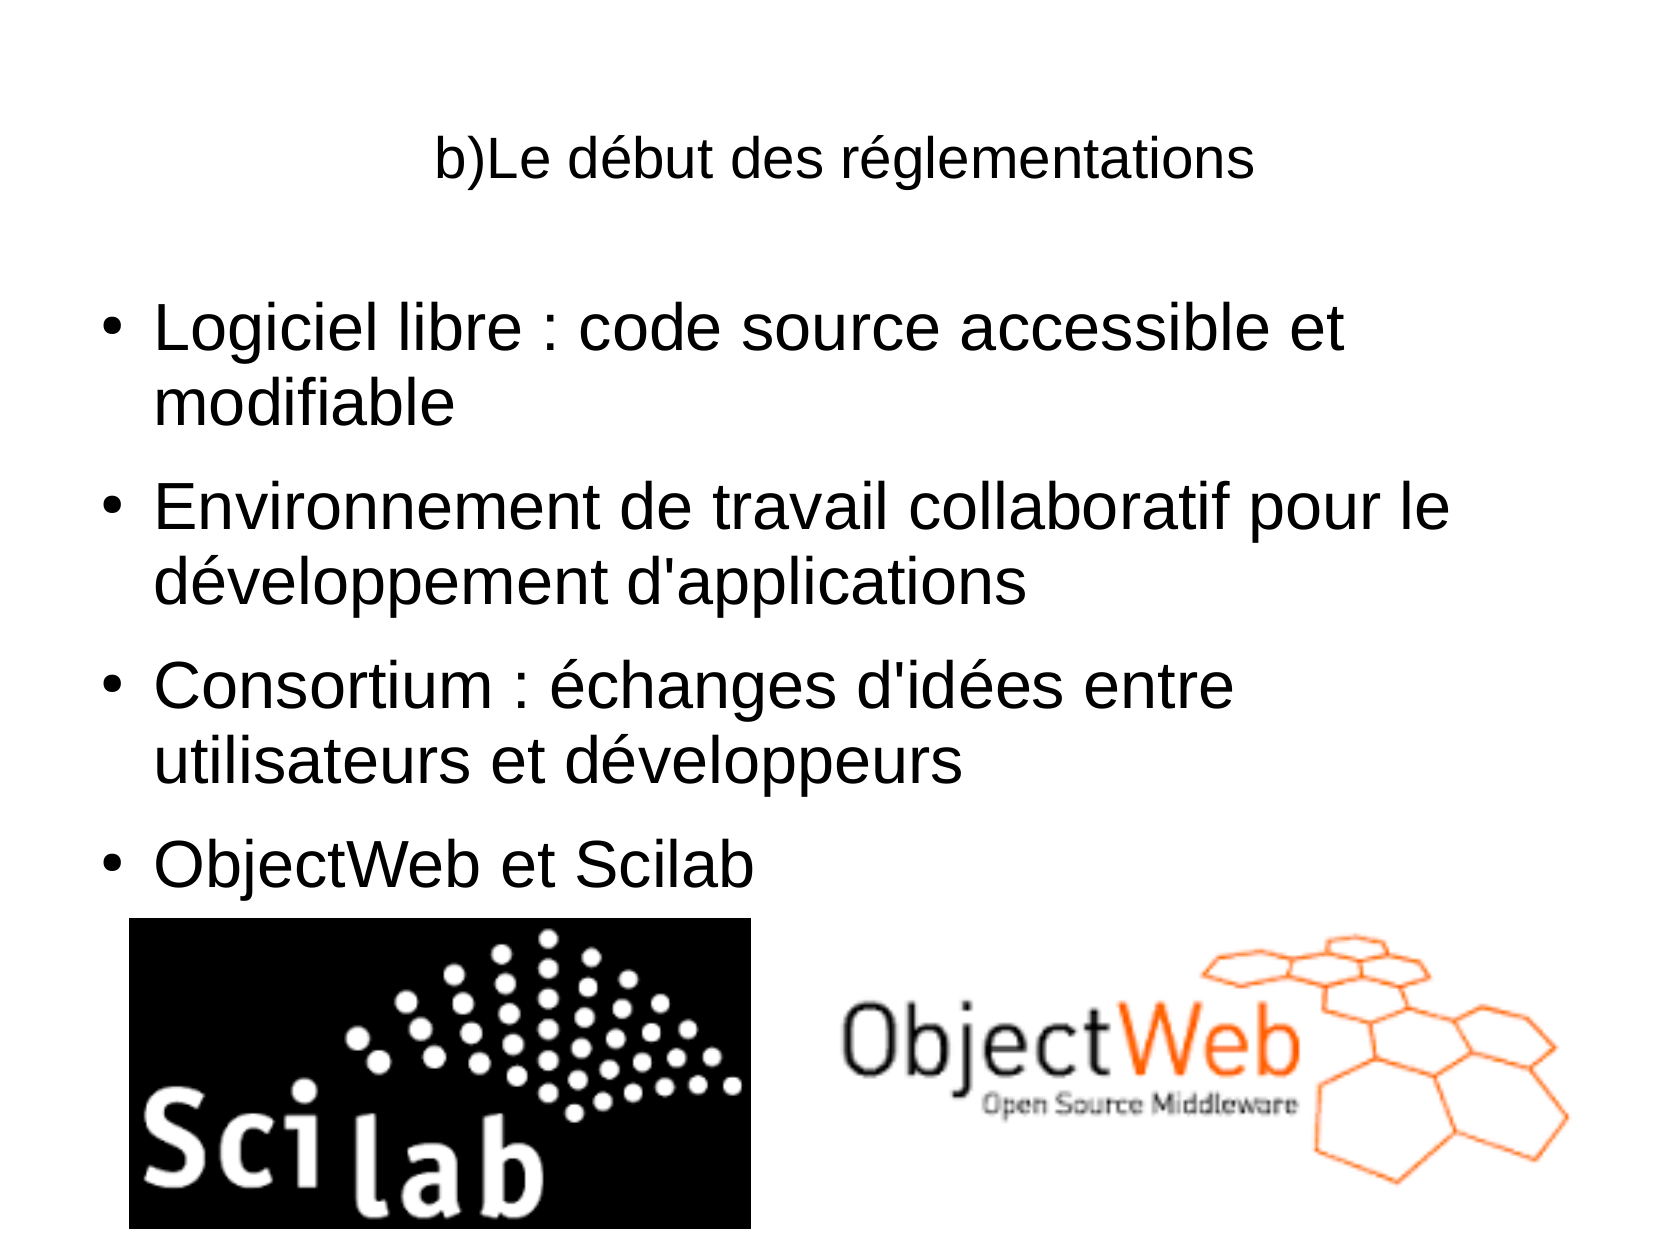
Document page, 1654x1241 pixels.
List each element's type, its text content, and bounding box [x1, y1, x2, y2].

list Logiciel libre : code source accessible et modifiable Environnement de travail collaboratif pour le développement d'applications Consortium : échanges d'idées entre utilisateurs et développeurs ObjectWeb et Scilab [82, 290, 1571, 1010]
picture [129, 918, 751, 1229]
title b)Le début des réglementations [82, 49, 1571, 257]
picture [826, 909, 1595, 1217]
